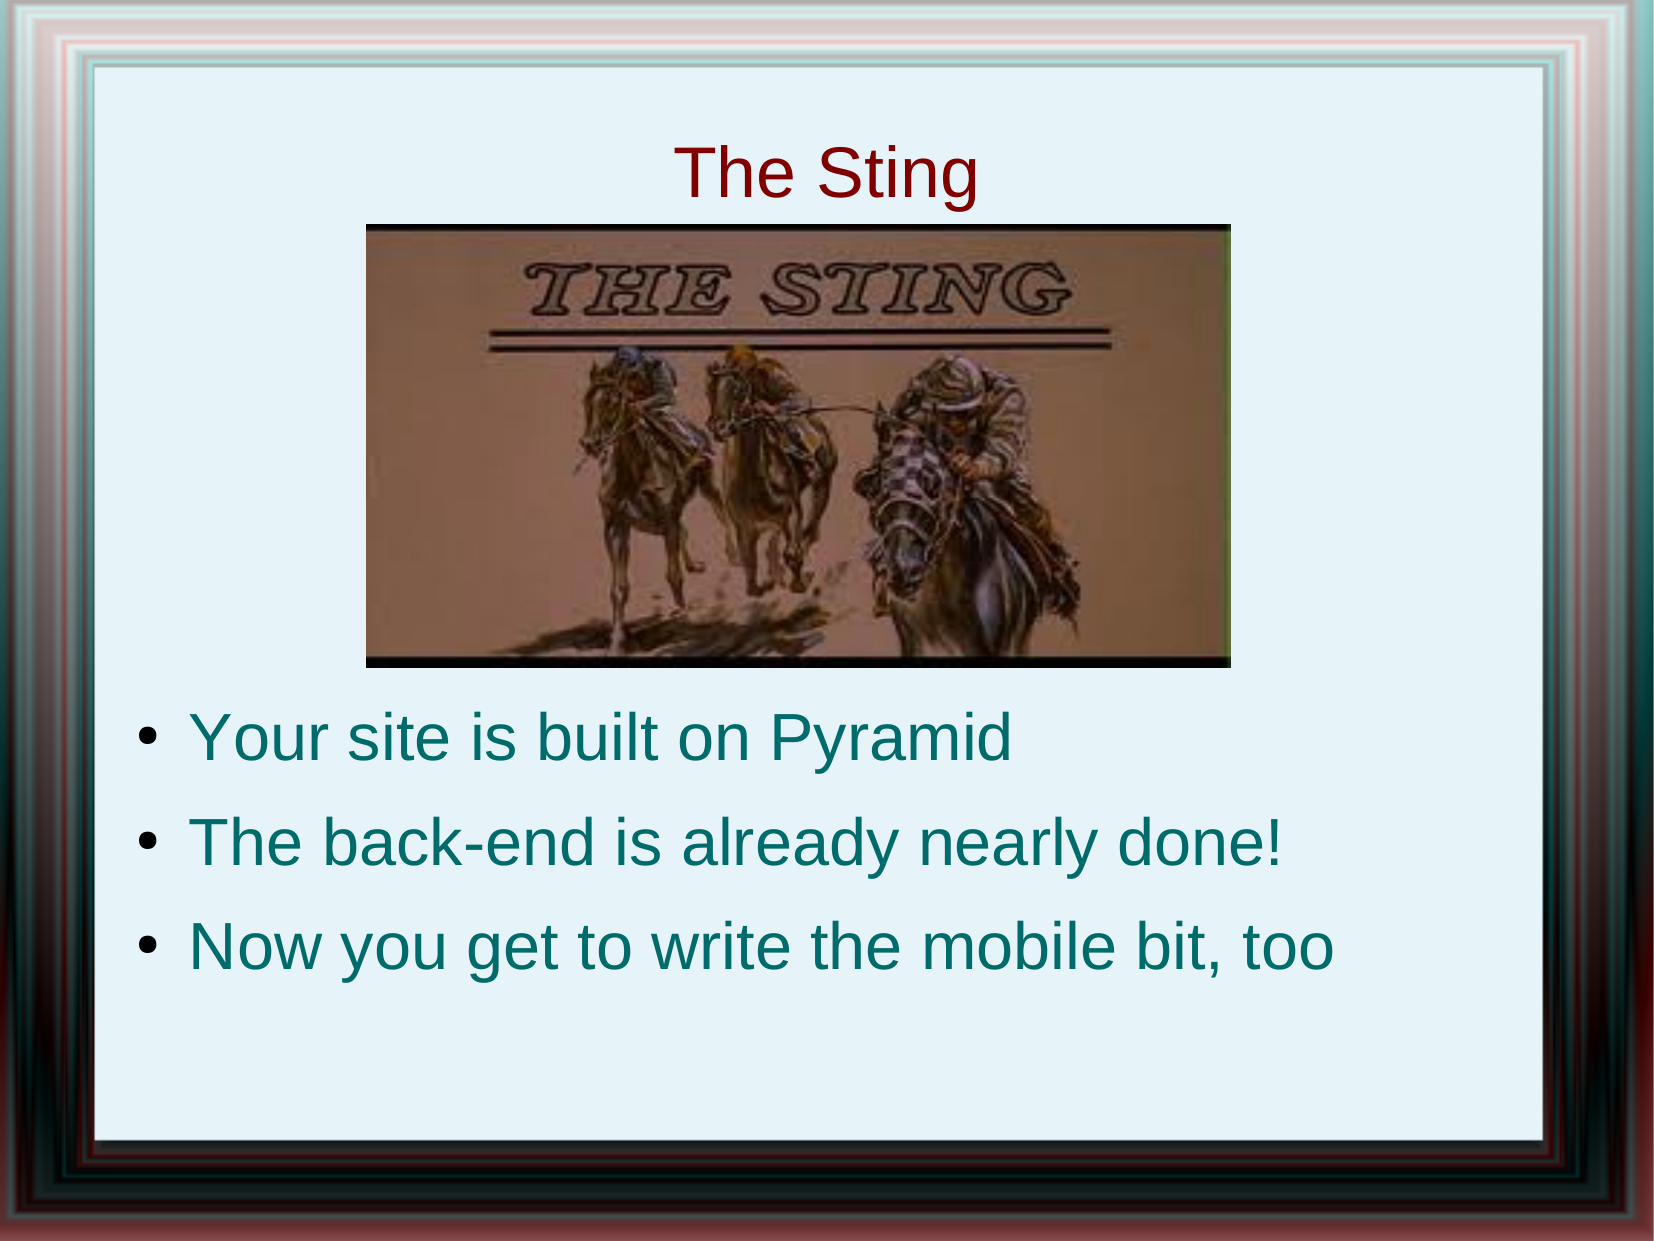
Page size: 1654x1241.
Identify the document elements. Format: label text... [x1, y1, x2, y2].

picture [0, 0, 1654, 1241]
list Your site is built on Pyramid The back-end is already nearly done! Now you get to write the mobile bit, too [118, 700, 1506, 1044]
title The Sting [118, 88, 1536, 257]
